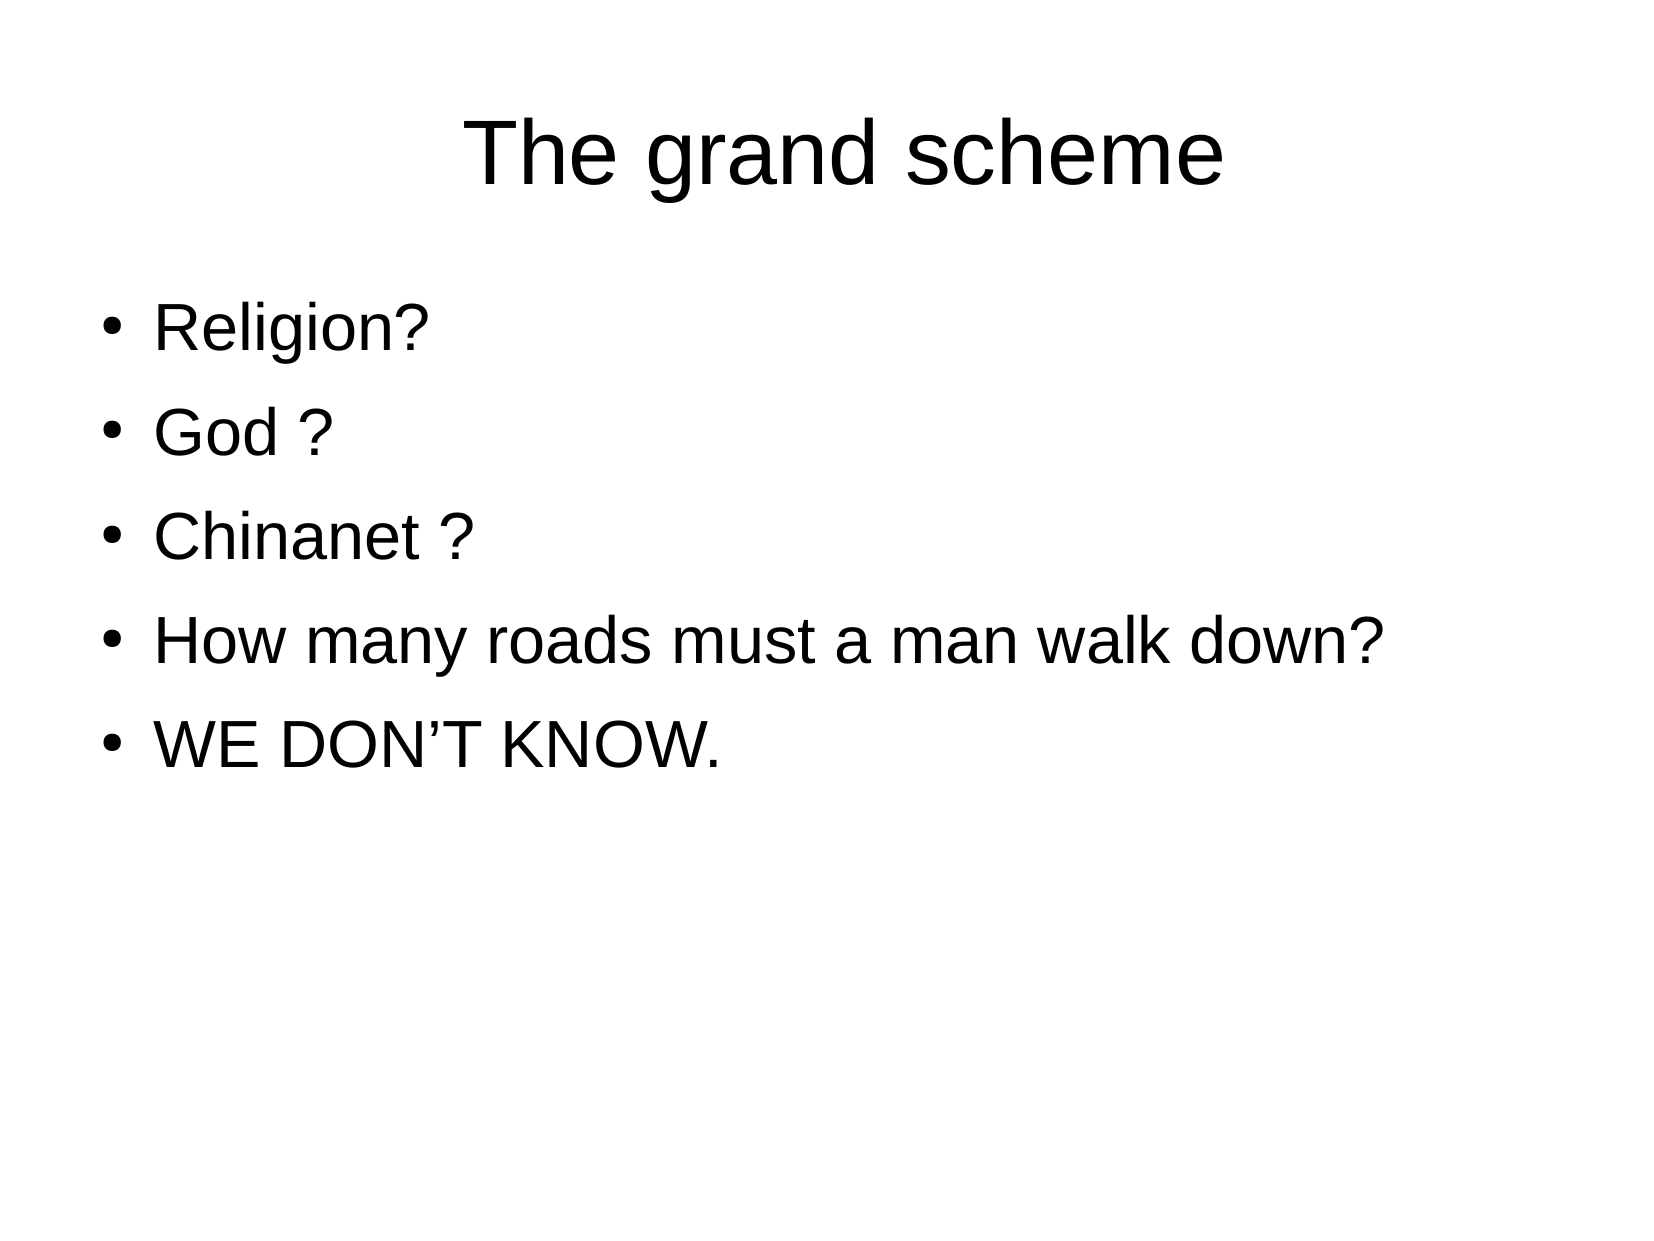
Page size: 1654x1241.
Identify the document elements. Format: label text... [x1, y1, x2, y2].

list Religion? God ? Chinanet ? How many roads must a man walk down? WE DON’T KNOW. [82, 290, 1571, 1010]
title The grand scheme [82, 49, 1571, 257]
